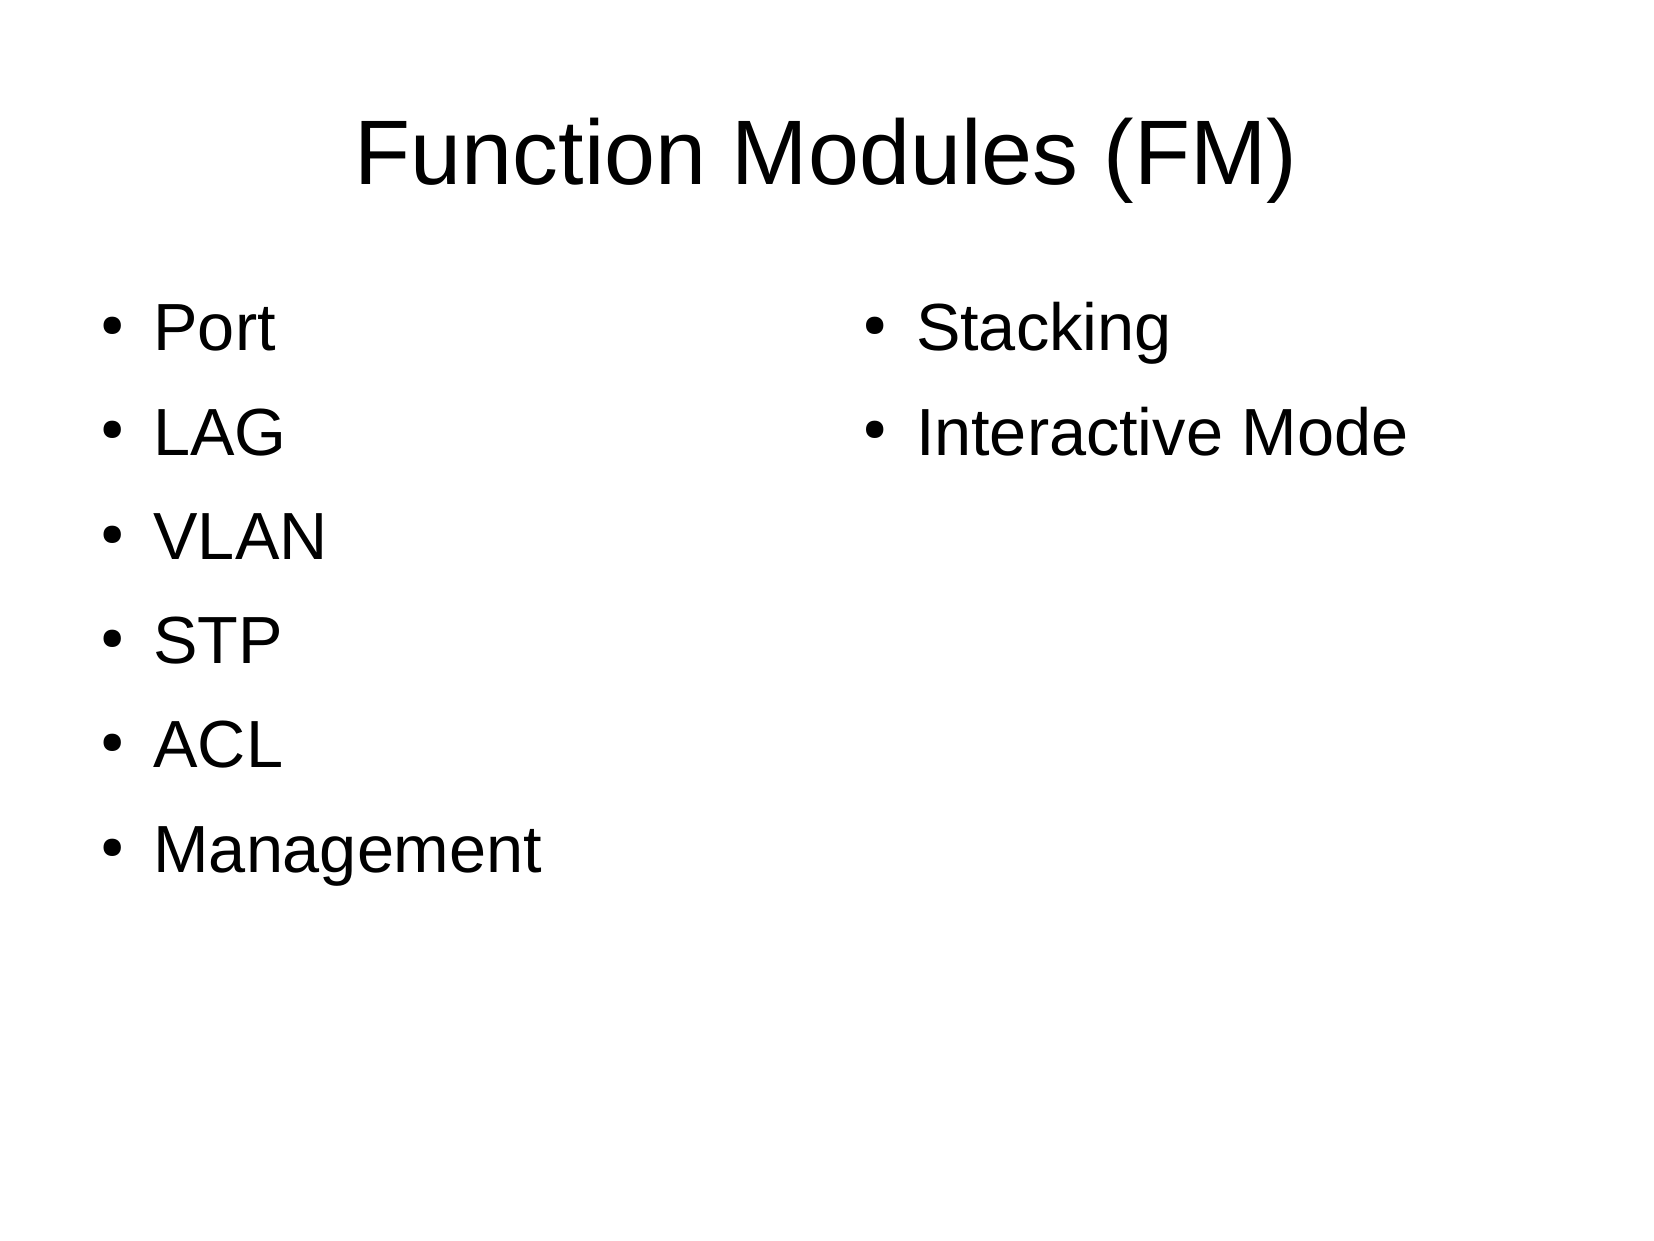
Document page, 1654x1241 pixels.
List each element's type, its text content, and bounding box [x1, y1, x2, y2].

list Stacking Interactive Mode [845, 290, 1572, 1010]
title Function Modules (FM) [82, 49, 1571, 257]
list Port LAG VLAN STP ACL Management [82, 290, 809, 1010]
